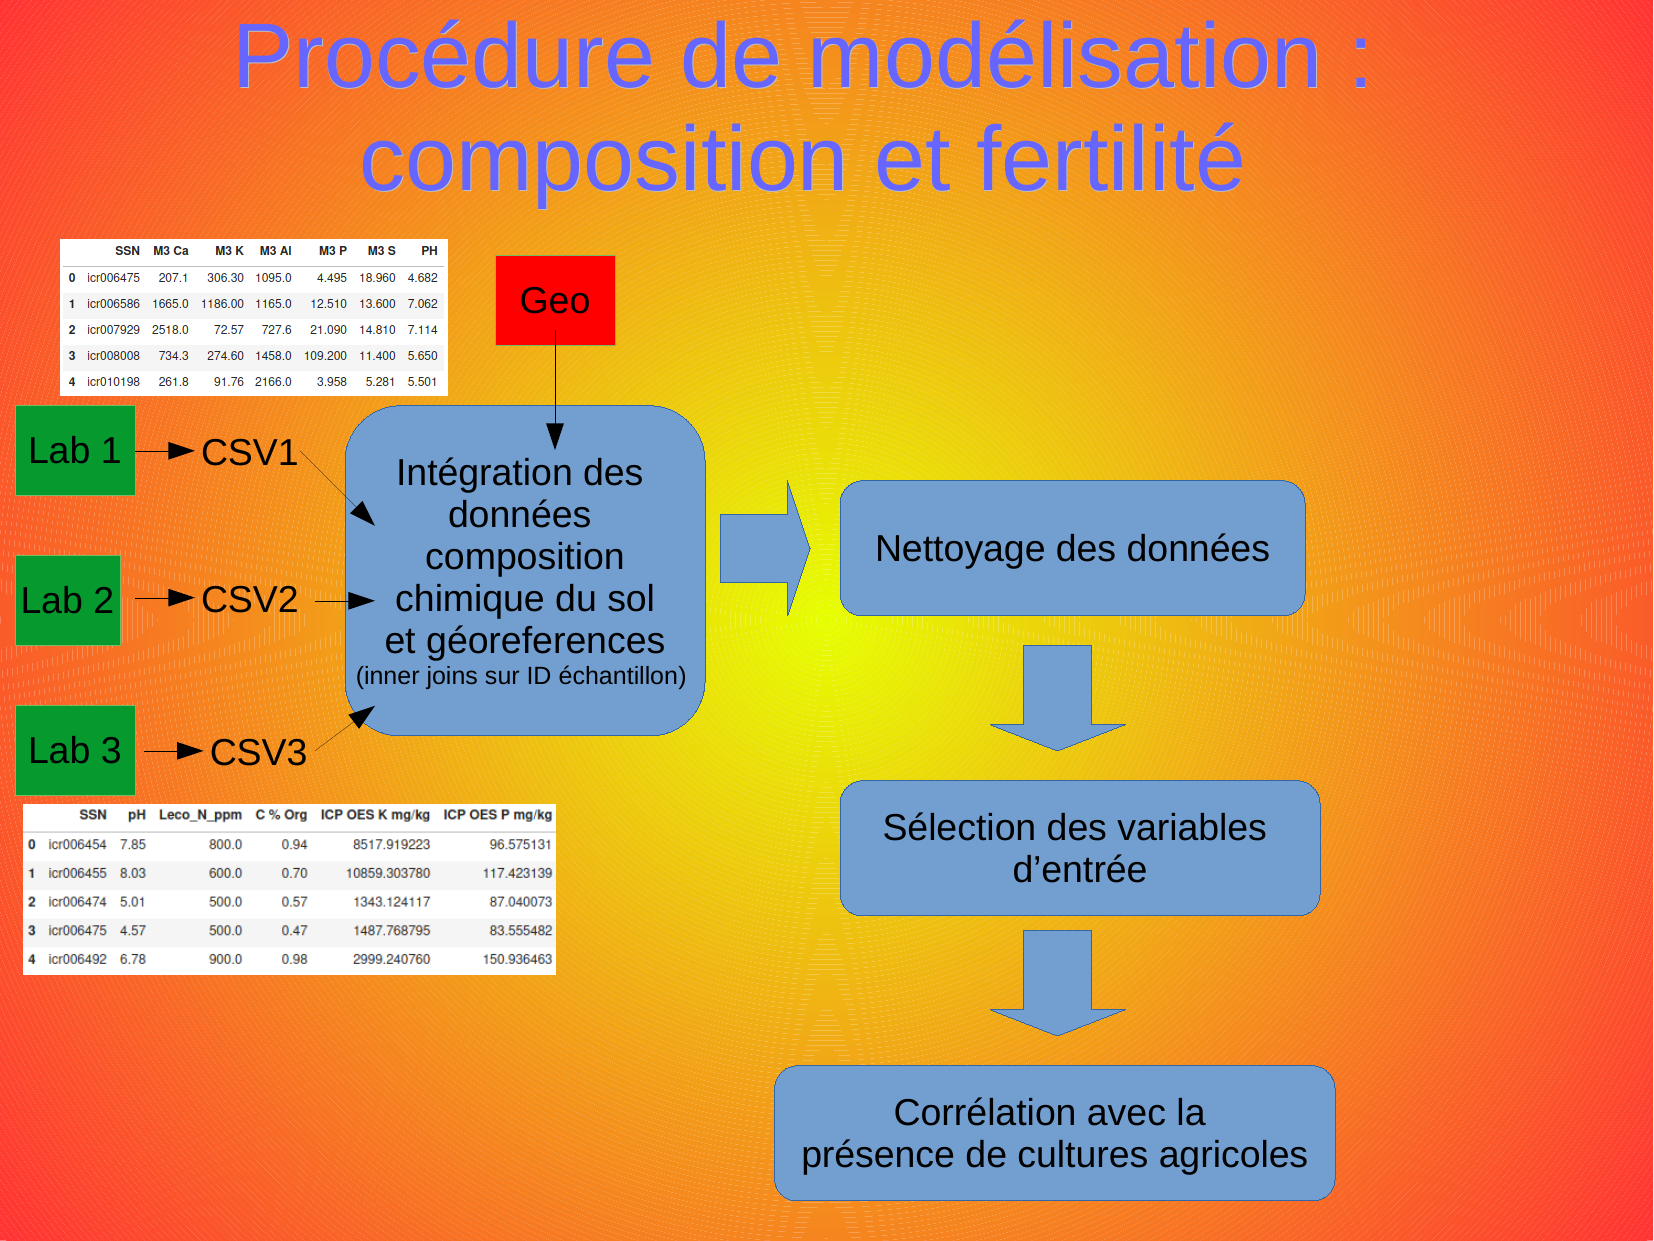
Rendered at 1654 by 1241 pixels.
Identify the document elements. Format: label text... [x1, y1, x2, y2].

picture [60, 239, 448, 396]
text_box Intégration des données composition chimique du sol et géoreferences (inner joins sur ID échantillon) [345, 405, 706, 736]
text_box Corrélation avec la présence de cultures agricoles [774, 1065, 1336, 1201]
text_box [990, 645, 1126, 751]
text_box Lab 2 [15, 555, 121, 646]
text_box CSV3 [195, 724, 331, 781]
text_box Lab 1 [15, 405, 136, 496]
title [88, 161, 1577, 369]
text_box Nettoyage des données [840, 480, 1306, 616]
text_box [720, 480, 811, 616]
text_box Sélection des variables d’entrée [840, 780, 1321, 916]
picture [23, 804, 556, 976]
text_box CSV2 [186, 570, 322, 628]
text_box [990, 930, 1126, 1036]
text_box Lab 3 [15, 705, 136, 796]
text_box CSV1 [186, 424, 322, 481]
text_box Geo [495, 255, 616, 346]
title Procédure de modélisation : composition et fertilité [60, 4, 1548, 211]
